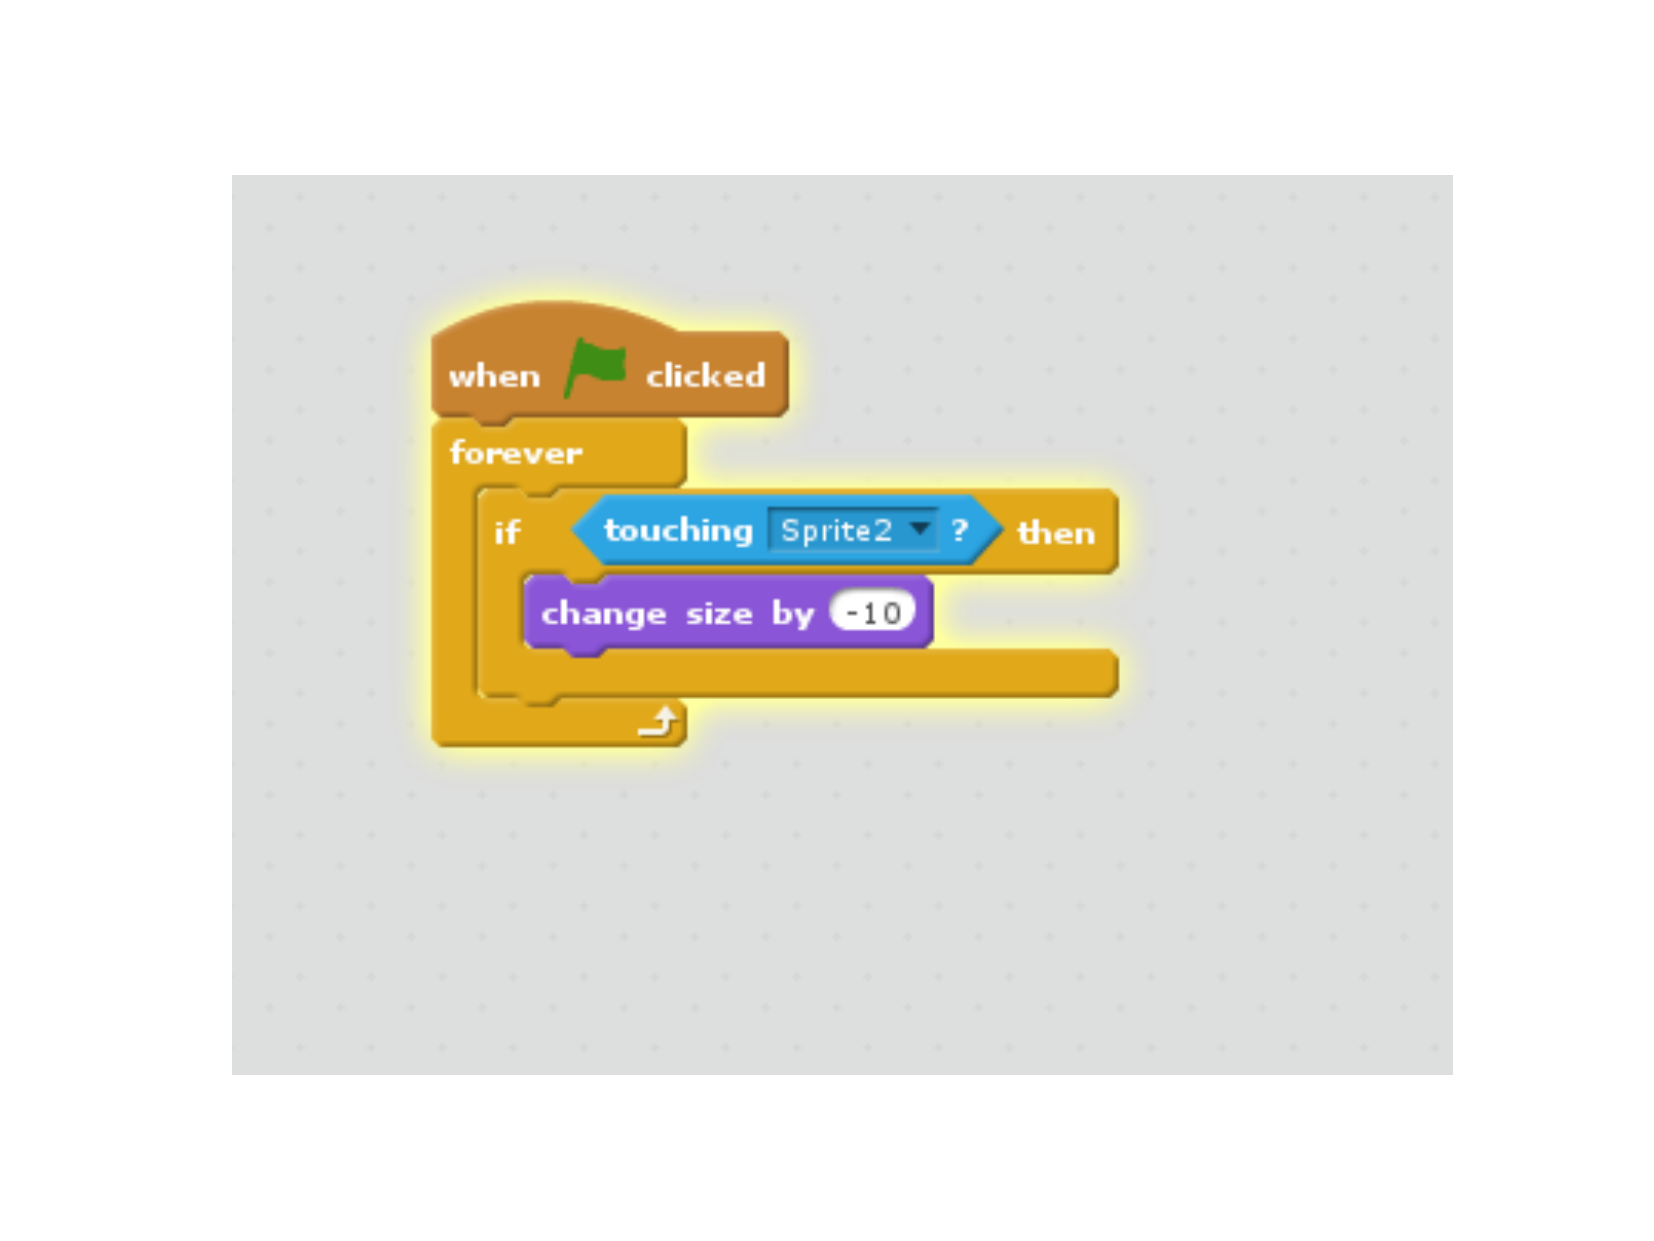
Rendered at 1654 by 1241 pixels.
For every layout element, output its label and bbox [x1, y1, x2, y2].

picture [232, 175, 1453, 1075]
